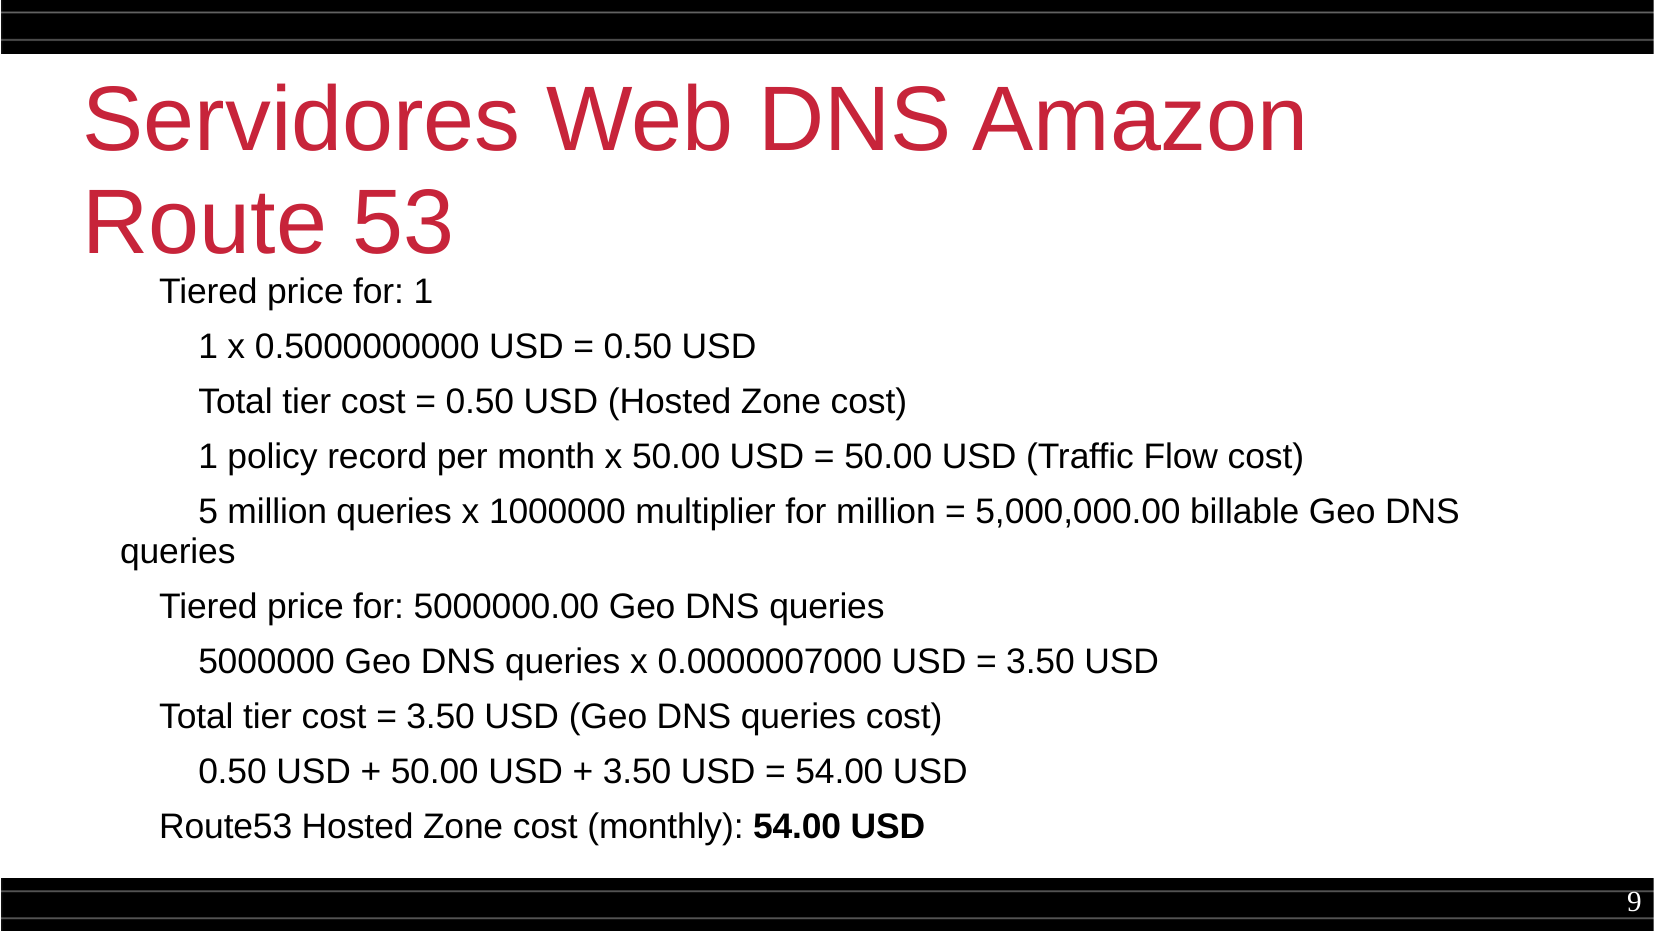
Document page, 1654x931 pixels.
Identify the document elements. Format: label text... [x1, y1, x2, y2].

list Tiered price for: 1 1 x 0.5000000000 USD = 0.50 USD Total tier cost = 0.50 USD (Hosted Zone cost) 1 policy record per month x 50.00 USD = 50.00 USD (Traffic Flow cost) 5 million queries x 1000000 multiplier for million = 5,000,000.00 billable Geo DNS queries Tiered price for: 5000000.00 Geo DNS queries 5000000 Geo DNS queries x 0.0000007000 USD = 3.50 USD Total tier cost = 3.50 USD (Geo DNS queries cost) 0.50 USD + 50.00 USD + 3.50 USD = 54.00 USD Route53 Hosted Zone cost (monthly): 54.00 USD [82, 271, 1571, 851]
picture [1, 878, 1654, 931]
picture [1, 0, 1654, 54]
title Servidores Web DNS Amazon Route 53 [82, 67, 1571, 271]
